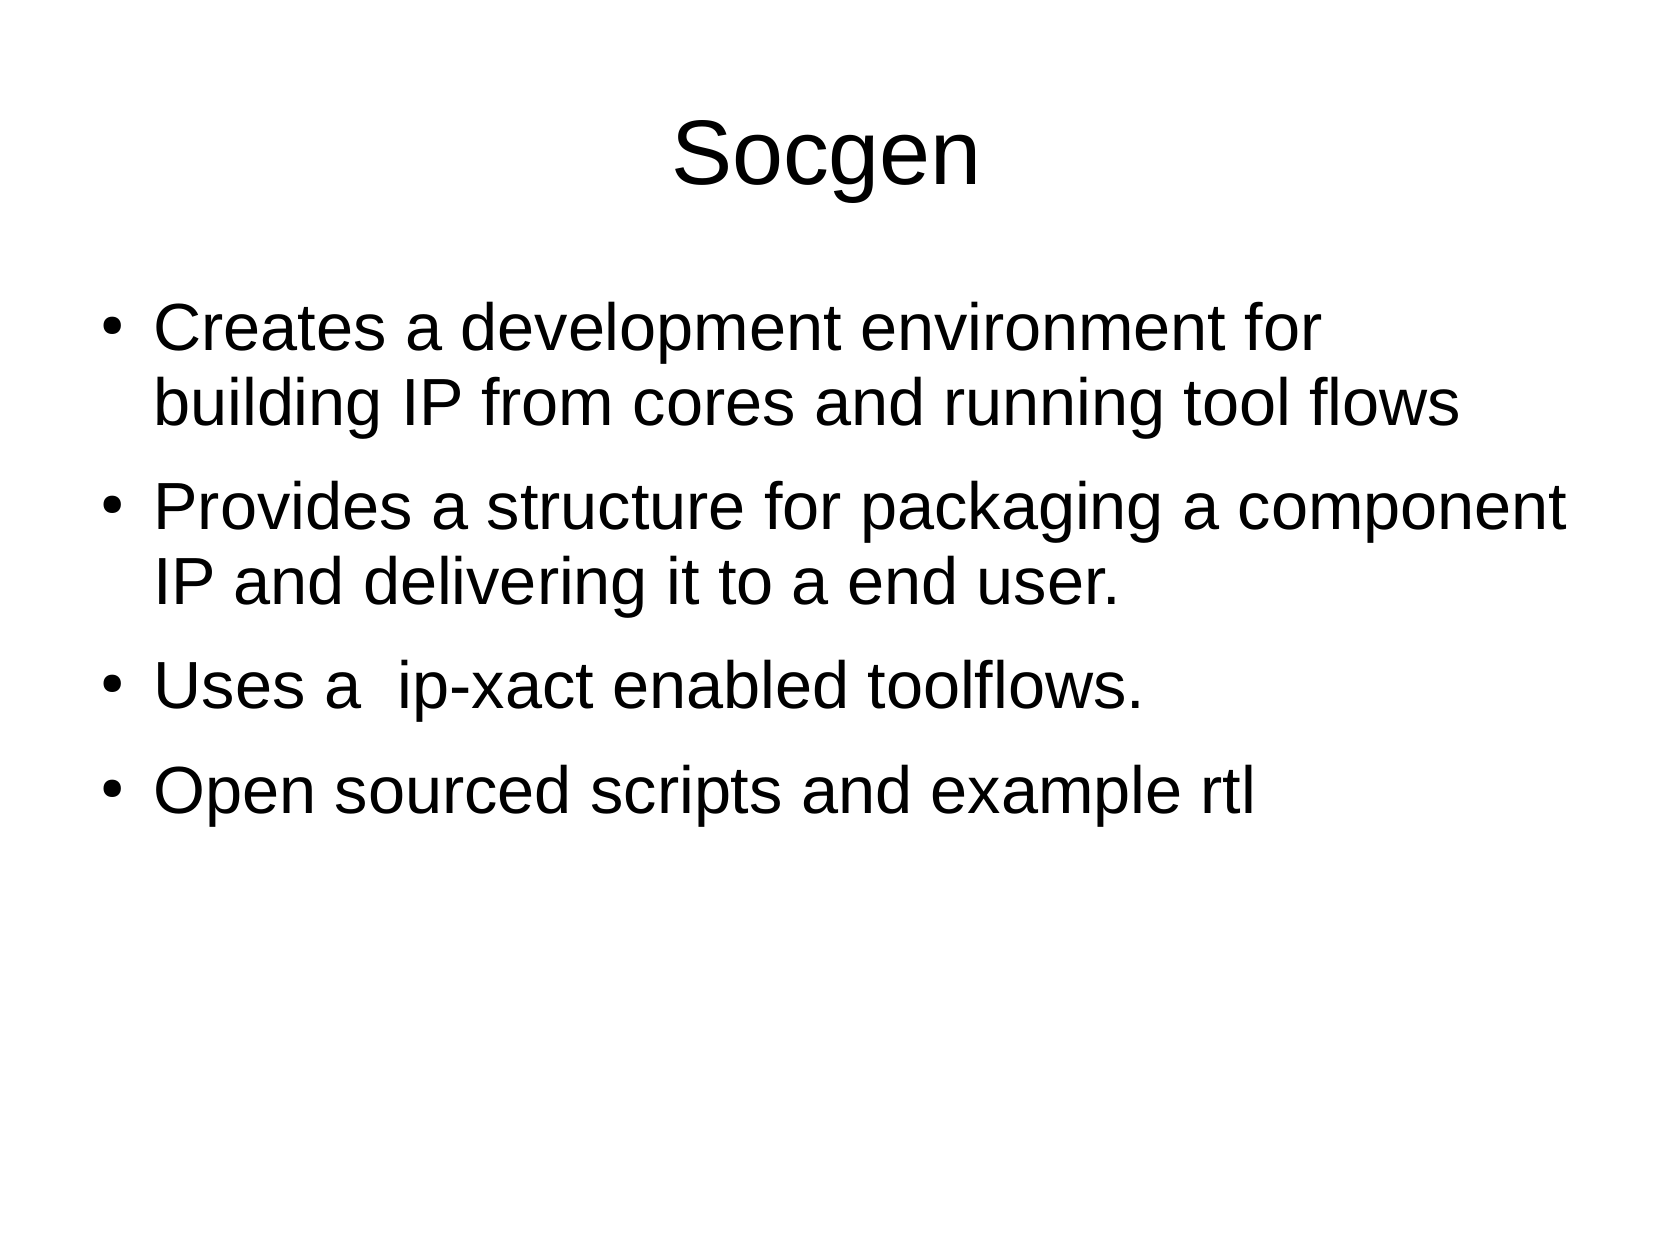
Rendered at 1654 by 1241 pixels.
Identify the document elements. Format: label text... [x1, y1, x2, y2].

title Socgen [82, 56, 1571, 250]
list Creates a development environment for building IP from cores and running tool flows Provides a structure for packaging a component IP and delivering it to a end user. Uses a ip-xact enabled toolflows. Open sourced scripts and example rtl [82, 290, 1571, 1109]
